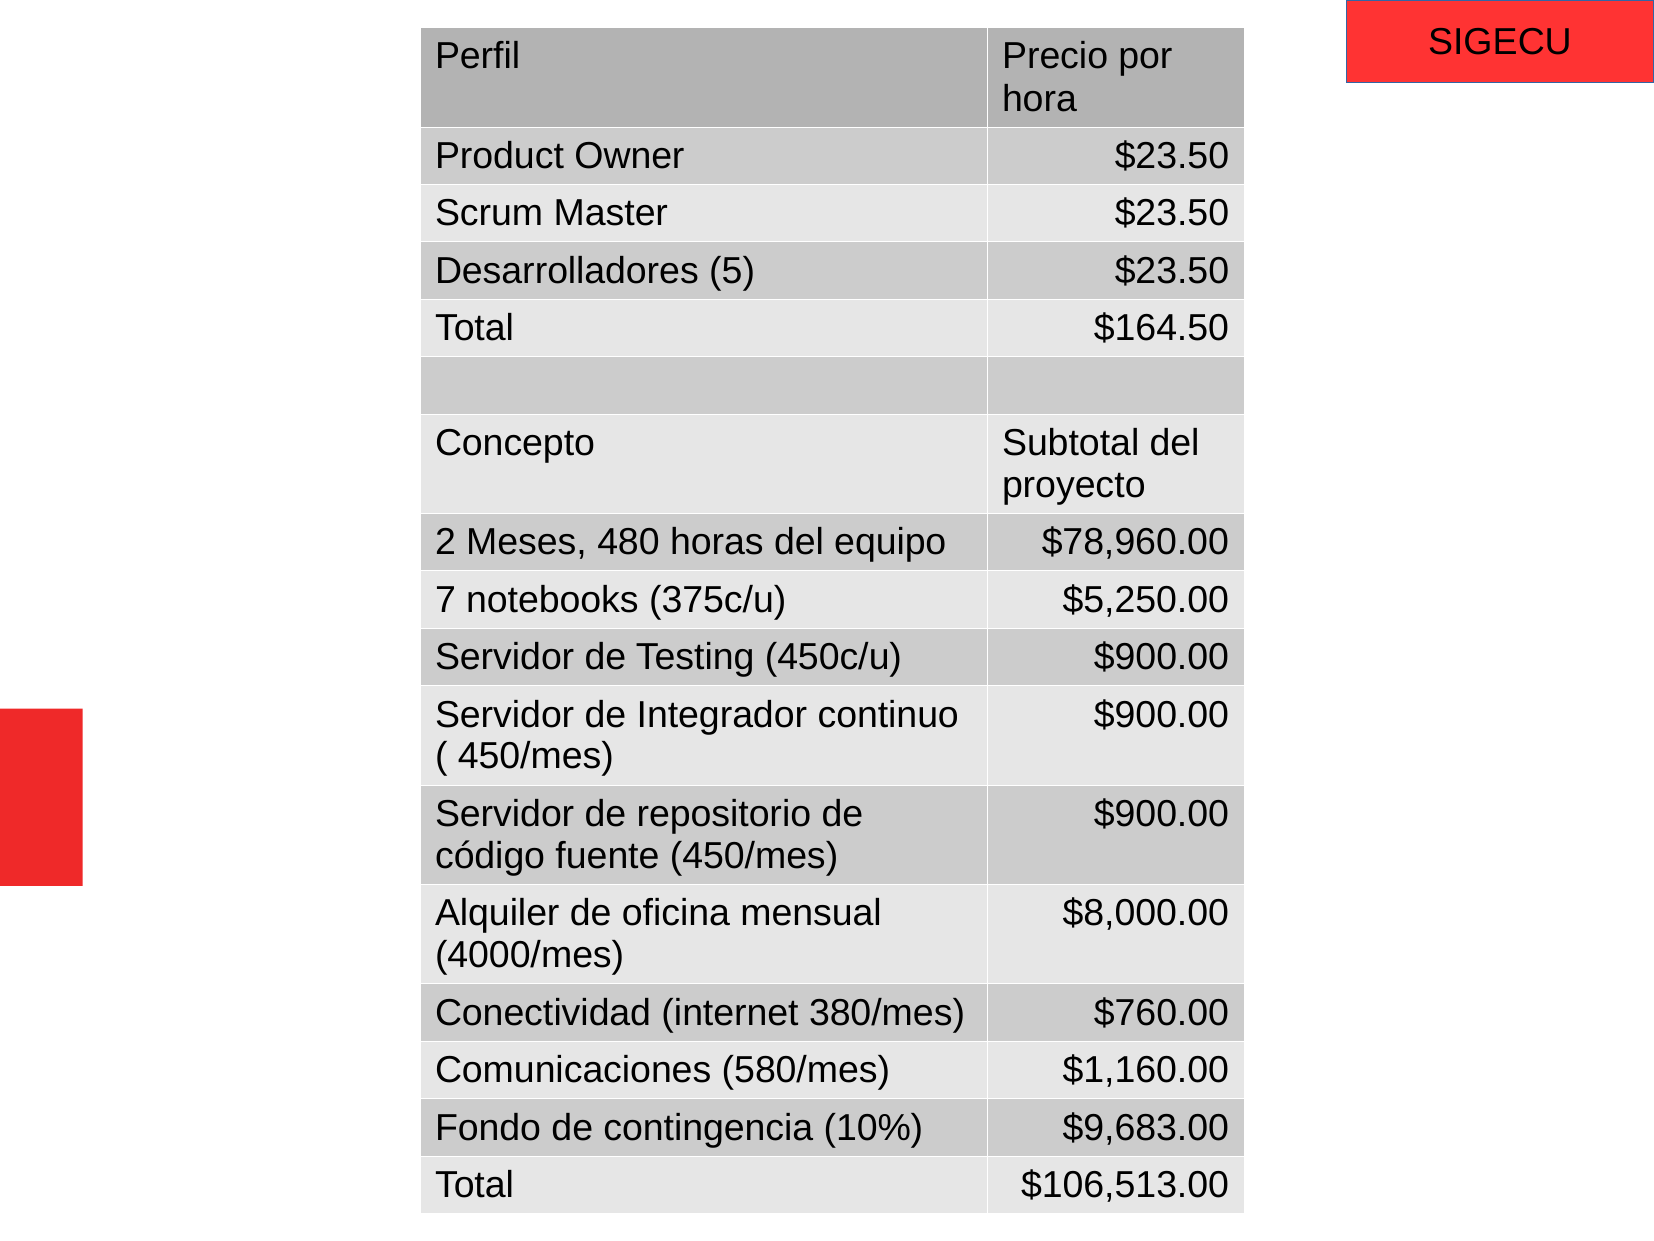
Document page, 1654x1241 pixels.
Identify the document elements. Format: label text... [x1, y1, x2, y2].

table_cell Concepto [421, 415, 987, 513]
table_cell Fondo de contingencia (10%) [421, 1099, 987, 1156]
table_cell Alquiler de oficina mensual (4000/mes) [421, 885, 987, 983]
table_cell [988, 357, 1244, 414]
table_cell $900.00 [988, 629, 1244, 685]
table_cell [421, 357, 987, 414]
table_cell $78,960.00 [988, 514, 1244, 570]
table_cell Total [421, 300, 987, 356]
table_cell Desarrolladores (5) [421, 242, 987, 299]
table_cell $106,513.00 [988, 1157, 1244, 1213]
table_cell $164.50 [988, 300, 1244, 356]
table_cell Servidor de Testing (450c/u) [421, 629, 987, 685]
table_cell Conectividad (internet 380/mes) [421, 984, 987, 1041]
table_cell 7 notebooks (375c/u) [421, 571, 987, 628]
table_cell Product Owner [421, 128, 987, 184]
table_cell $23.50 [988, 185, 1244, 241]
text_box SIGECU [1346, 0, 1654, 83]
table_cell Comunicaciones (580/mes) [421, 1042, 987, 1098]
table_cell $23.50 [988, 242, 1244, 299]
table_cell 2 Meses, 480 horas del equipo [421, 514, 987, 570]
table_cell $5,250.00 [988, 571, 1244, 628]
table_header Perfil [421, 28, 987, 127]
table_cell $900.00 [988, 686, 1244, 785]
table_cell $9,683.00 [988, 1099, 1244, 1156]
table_cell $900.00 [988, 786, 1244, 884]
table_cell Subtotal del proyecto [988, 415, 1244, 513]
table_cell $8,000.00 [988, 885, 1244, 983]
table_cell Total [421, 1157, 987, 1213]
table_cell Scrum Master [421, 185, 987, 241]
table_cell Servidor de Integrador continuo ( 450/mes) [421, 686, 987, 785]
table_cell $760.00 [988, 984, 1244, 1041]
table_header Precio por hora [988, 28, 1244, 127]
table_cell $1,160.00 [988, 1042, 1244, 1098]
table_cell $23.50 [988, 128, 1244, 184]
table_cell Servidor de repositorio de código fuente (450/mes) [421, 786, 987, 884]
